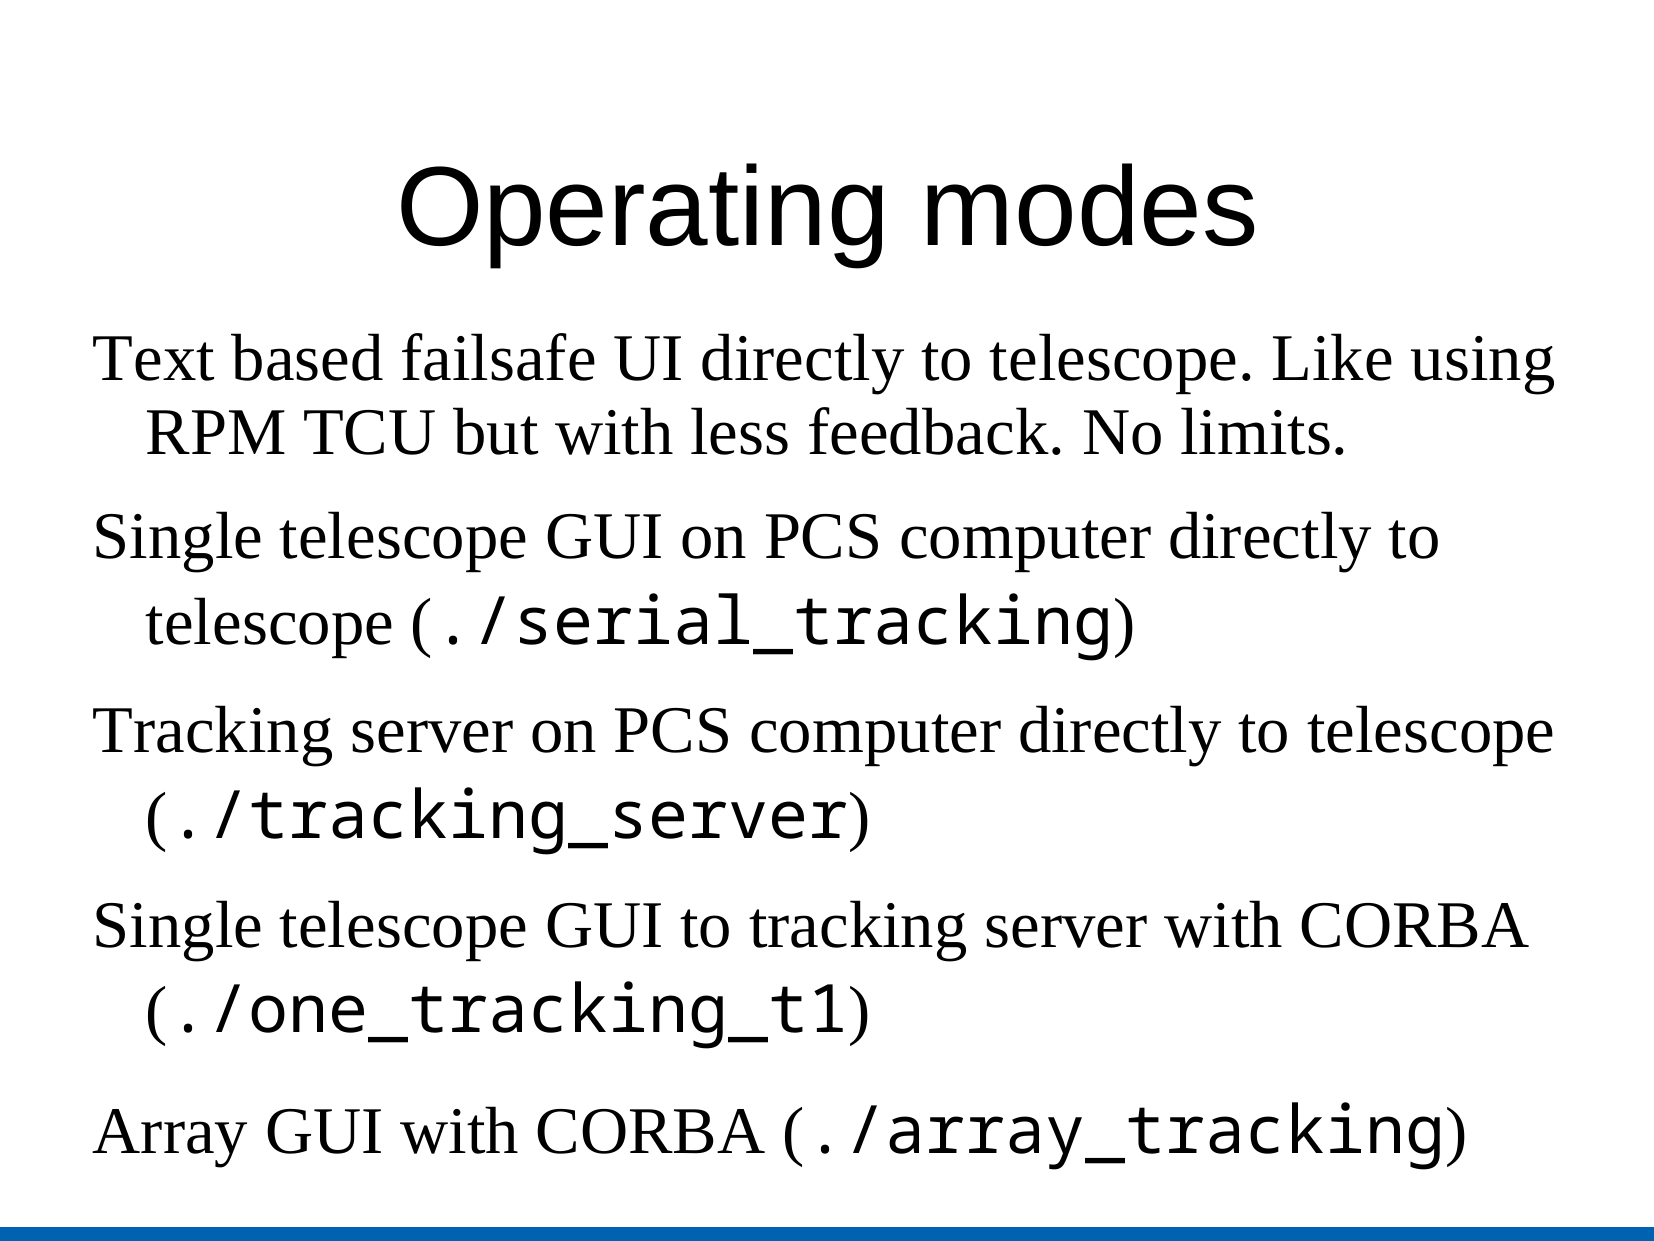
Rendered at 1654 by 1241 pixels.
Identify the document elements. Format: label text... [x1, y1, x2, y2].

list Text based failsafe UI directly to telescope. Like using RPM TCU but with less feedback. No limits. Single telescope GUI on PCS computer directly to telescope (./serial_tracking) Tracking server on PCS computer directly to telescope (./tracking_server) Single telescope GUI to tracking server with CORBA (./one_tracking_t1) Array GUI with CORBA (./array_tracking) [75, 321, 1576, 1167]
title Operating modes [121, 102, 1533, 311]
